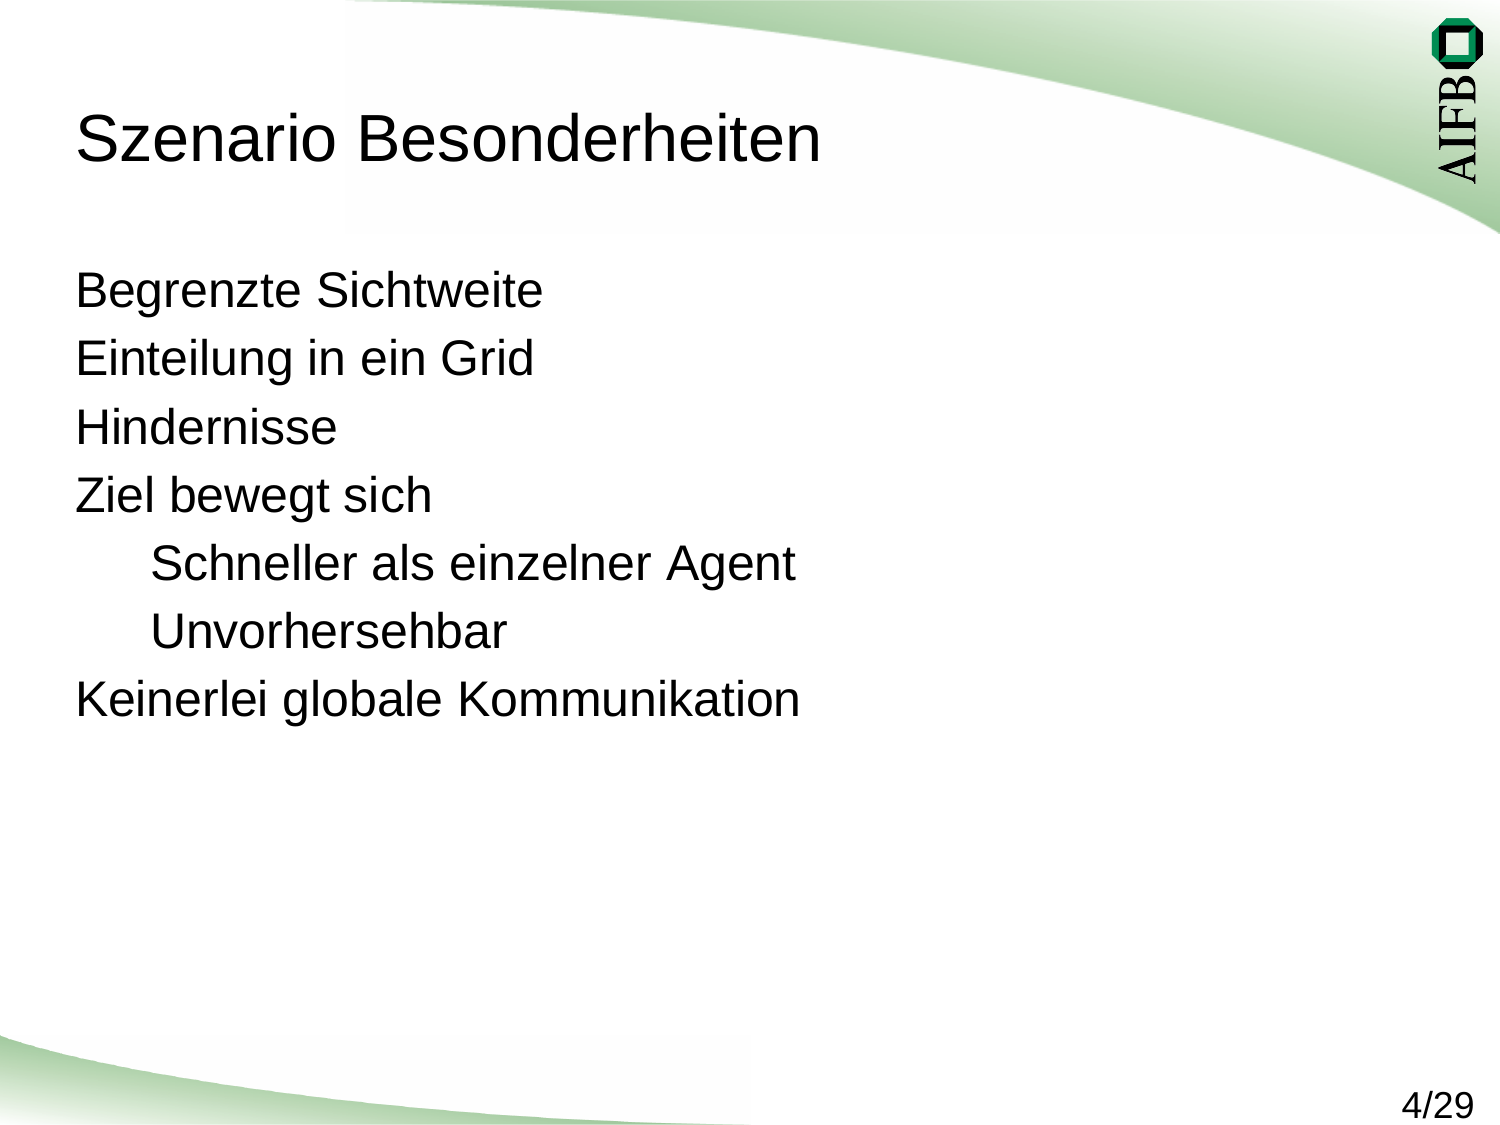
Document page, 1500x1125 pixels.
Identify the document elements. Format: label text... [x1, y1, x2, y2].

list Begrenzte Sichtweite Einteilung in ein Grid Hindernisse Ziel bewegt sich Schneller als einzelner Agent Unvorhersehbar Keinerlei globale Kommunikation [75, 262, 1426, 1057]
title Szenario Besonderheiten [75, 45, 958, 233]
picture [0, 1035, 751, 1125]
picture [345, 0, 1500, 234]
